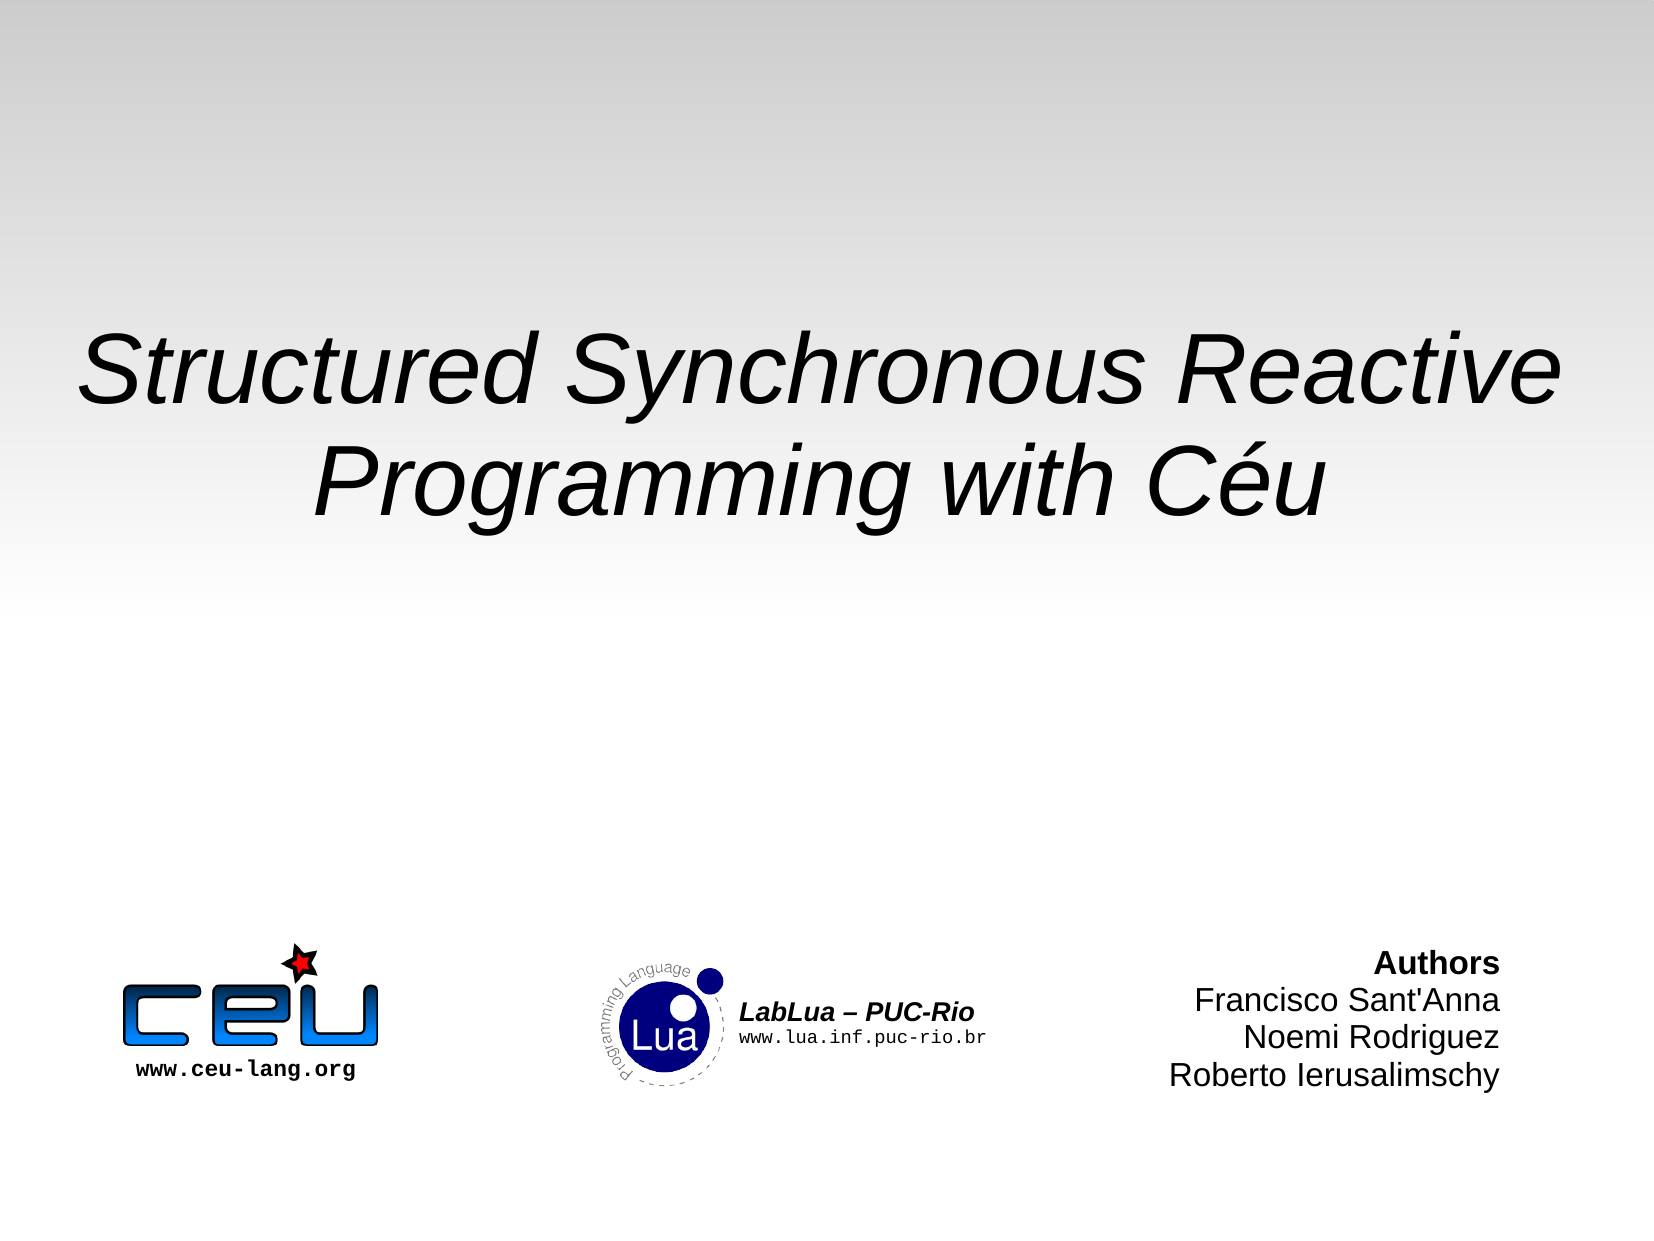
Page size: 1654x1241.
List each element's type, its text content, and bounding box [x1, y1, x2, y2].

text_box LabLua – PUC-Rio www.lua.inf.puc-rio.br [724, 989, 1003, 1057]
picture [594, 955, 730, 1091]
text_box Authors Francisco Sant'Anna Noemi Rodriguez Roberto Ierusalimschy [1154, 937, 1565, 1103]
subtitle Structured Synchronous Reactive Programming with Céu [76, 283, 1565, 567]
picture [123, 943, 378, 1046]
text_box www.ceu-lang.org [114, 1050, 378, 1094]
